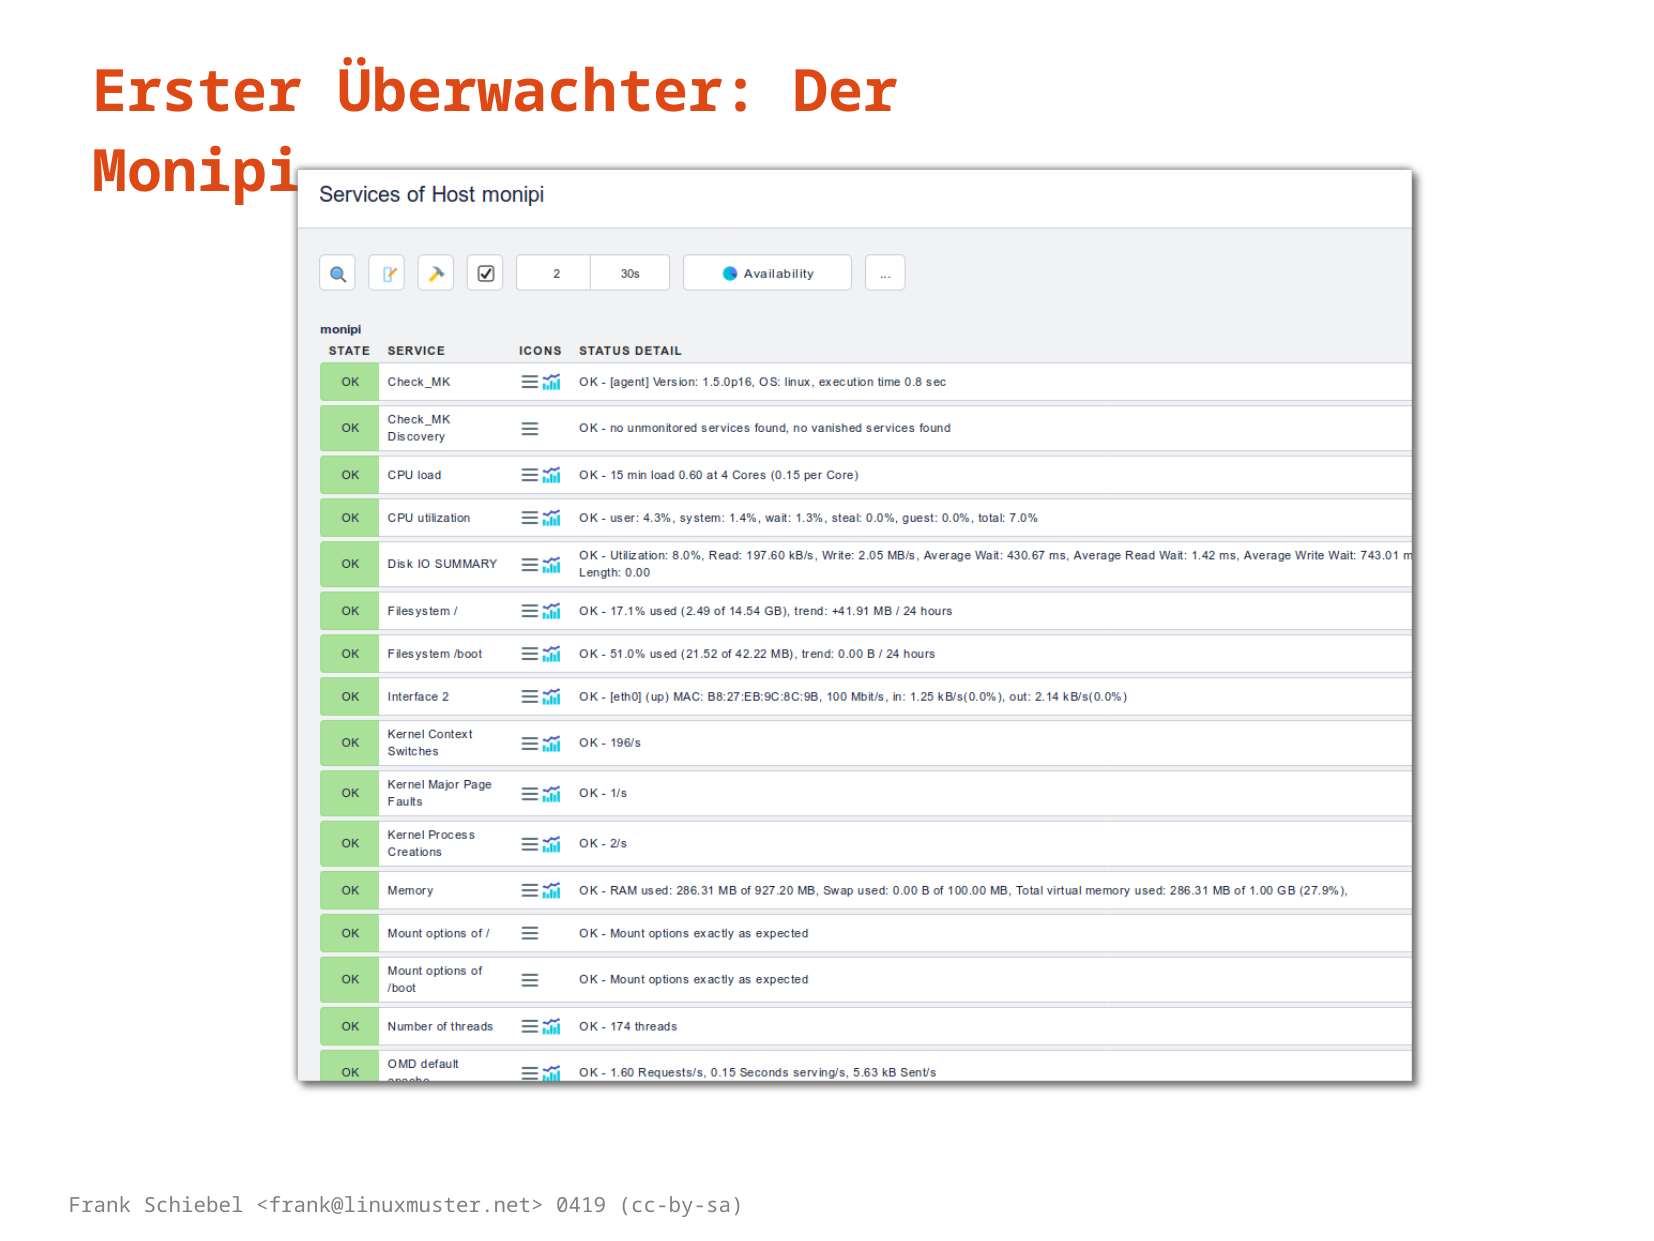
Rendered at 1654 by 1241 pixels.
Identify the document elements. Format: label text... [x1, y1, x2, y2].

text_box Erster Überwachter: Der Monipi [78, 42, 1130, 118]
picture [287, 159, 1429, 1098]
